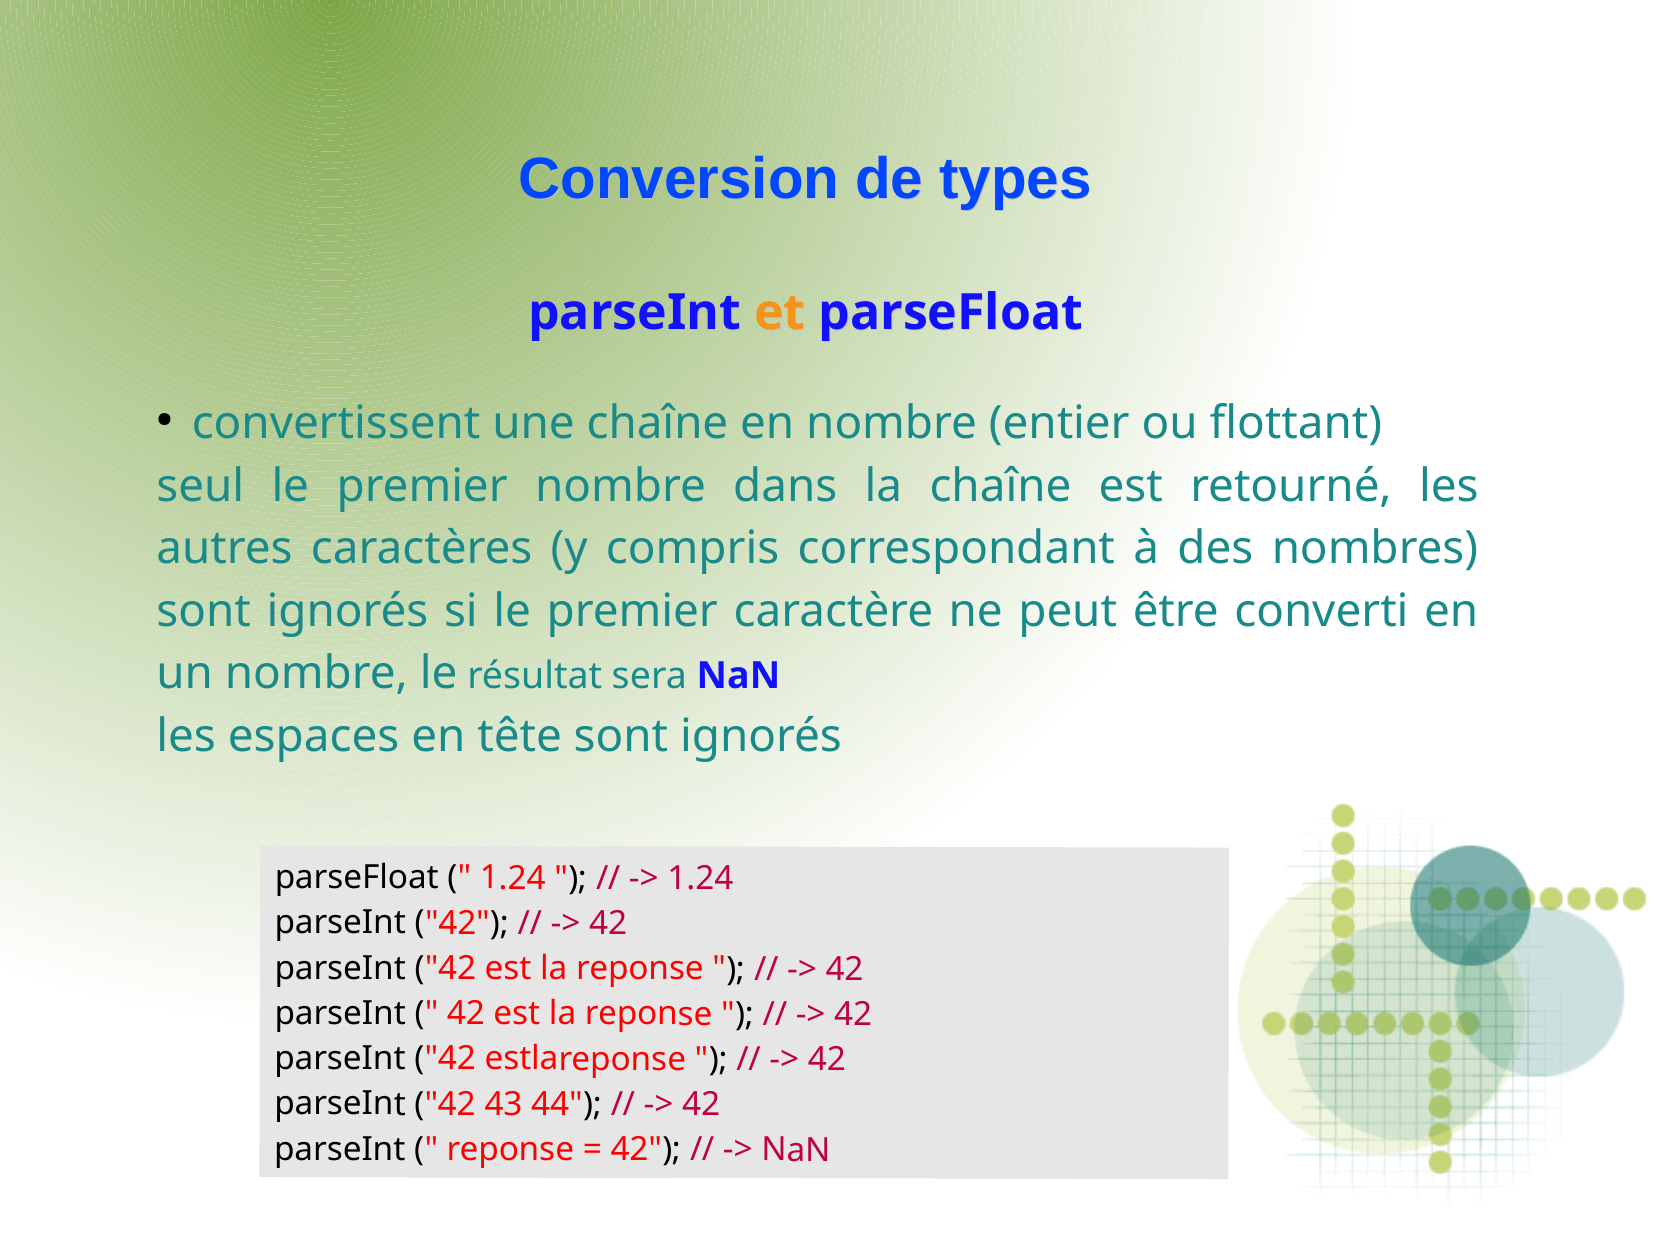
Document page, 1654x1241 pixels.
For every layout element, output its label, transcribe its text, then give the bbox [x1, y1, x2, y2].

text_box parseFloat (" 1.24 "); // -> 1.24 parseInt ("42"); // -> 42 parseInt ("42 est la reponse "); // -> 42 parseInt (" 42 est la reponse "); // -> 42 parseInt ("42 estlareponse "); // -> 42 parseInt ("42 43 44"); // -> 42 parseInt (" reponse = 42"); // -> NaN [259, 845, 1229, 1170]
picture [1224, 792, 1654, 1211]
text_box convertissent une chaîne en nombre (entier ou flottant) seul le premier nombre dans la chaîne est retourné, les autres caractères (y compris correspondant à des nombres) sont ignorés si le premier caractère ne peut être converti en un nombre, le résultat sera NaN les espaces en tête sont ignorés [141, 382, 1495, 1075]
title Conversion de types parseInt et parseFloat [99, 141, 1512, 349]
